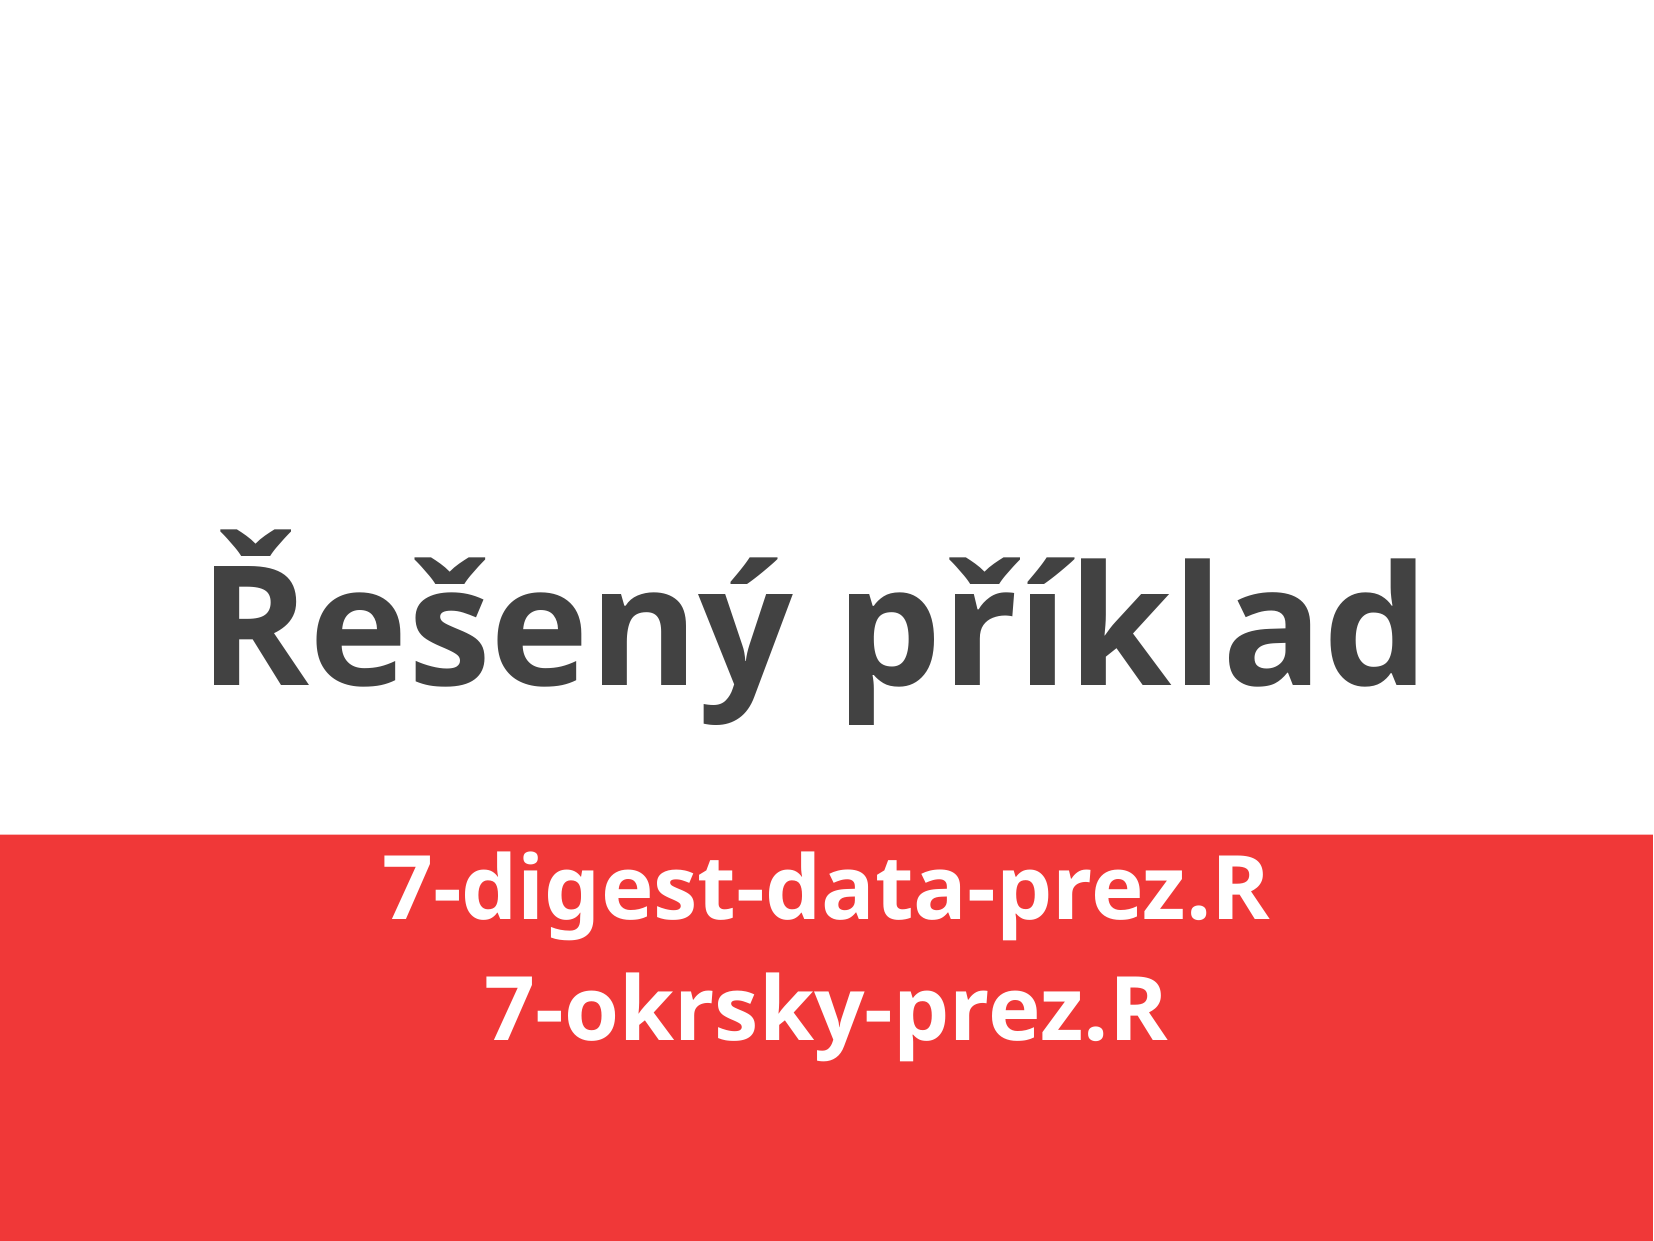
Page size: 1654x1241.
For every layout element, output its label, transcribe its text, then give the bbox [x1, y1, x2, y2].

subtitle 7-digest-data-prez.R 7-okrsky-prez.R [82, 841, 1571, 1050]
title Řešený příklad [70, 430, 1559, 812]
